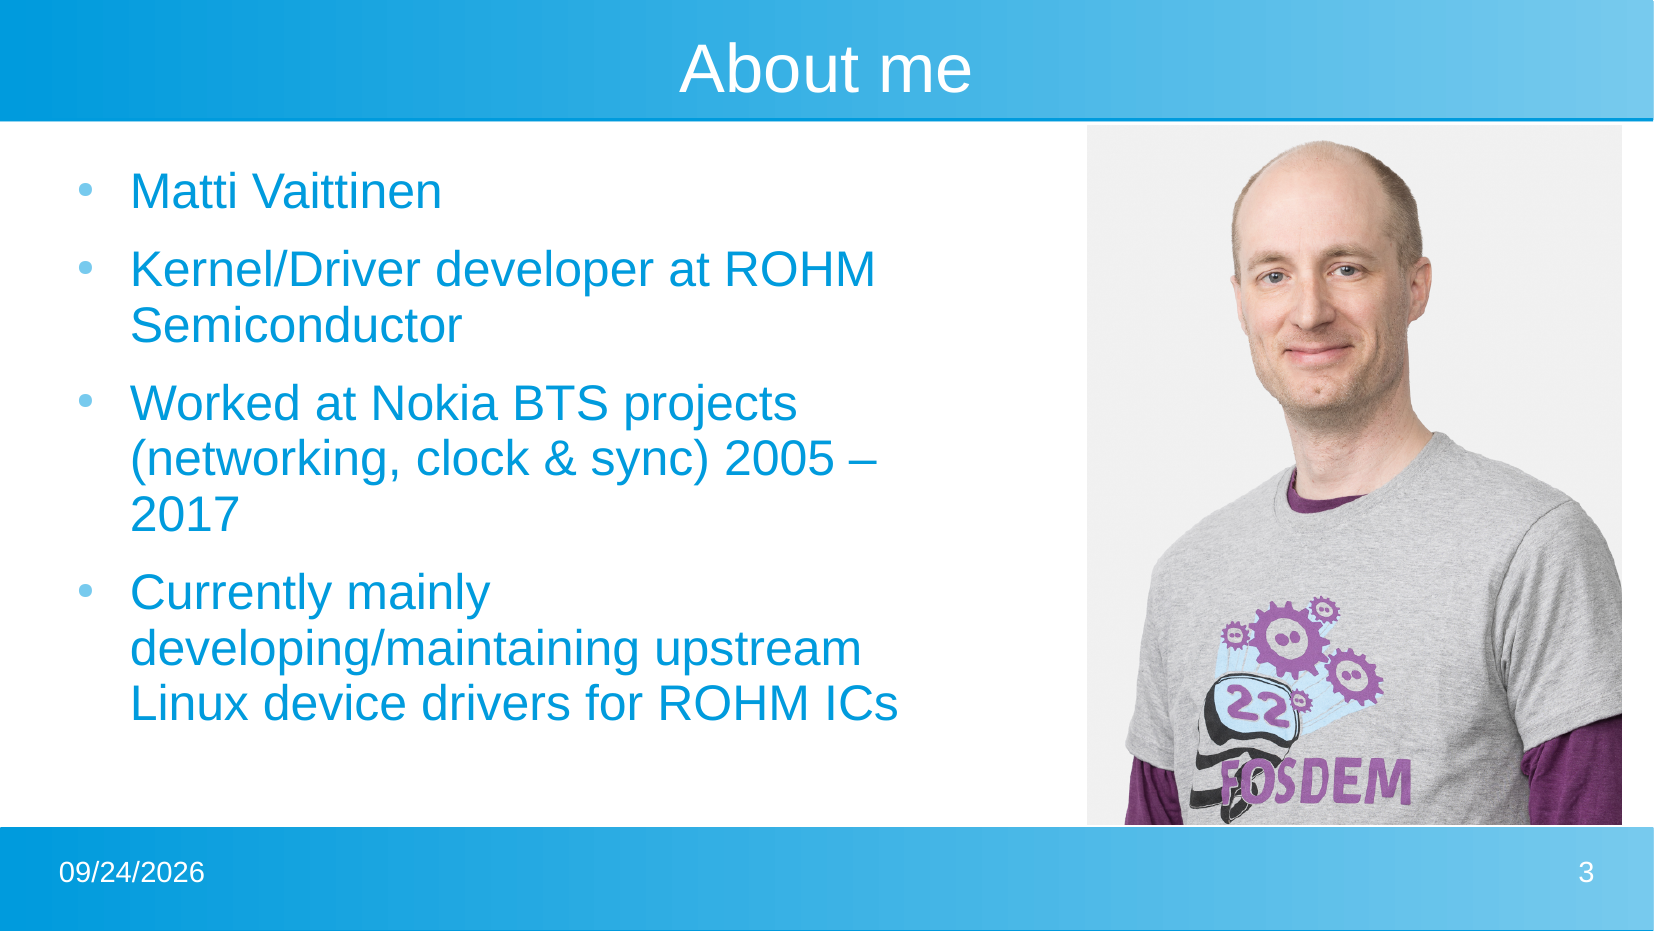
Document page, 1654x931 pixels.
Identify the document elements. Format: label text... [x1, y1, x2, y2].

title About me [58, 29, 1595, 108]
list Matti Vaittinen Kernel/Driver developer at ROHM Semiconductor Worked at Nokia BTS projects (networking, clock & sync) 2005 – 2017 Currently mainly developing/maintaining upstream Linux device drivers for ROHM ICs [58, 163, 976, 768]
picture [1087, 125, 1622, 826]
